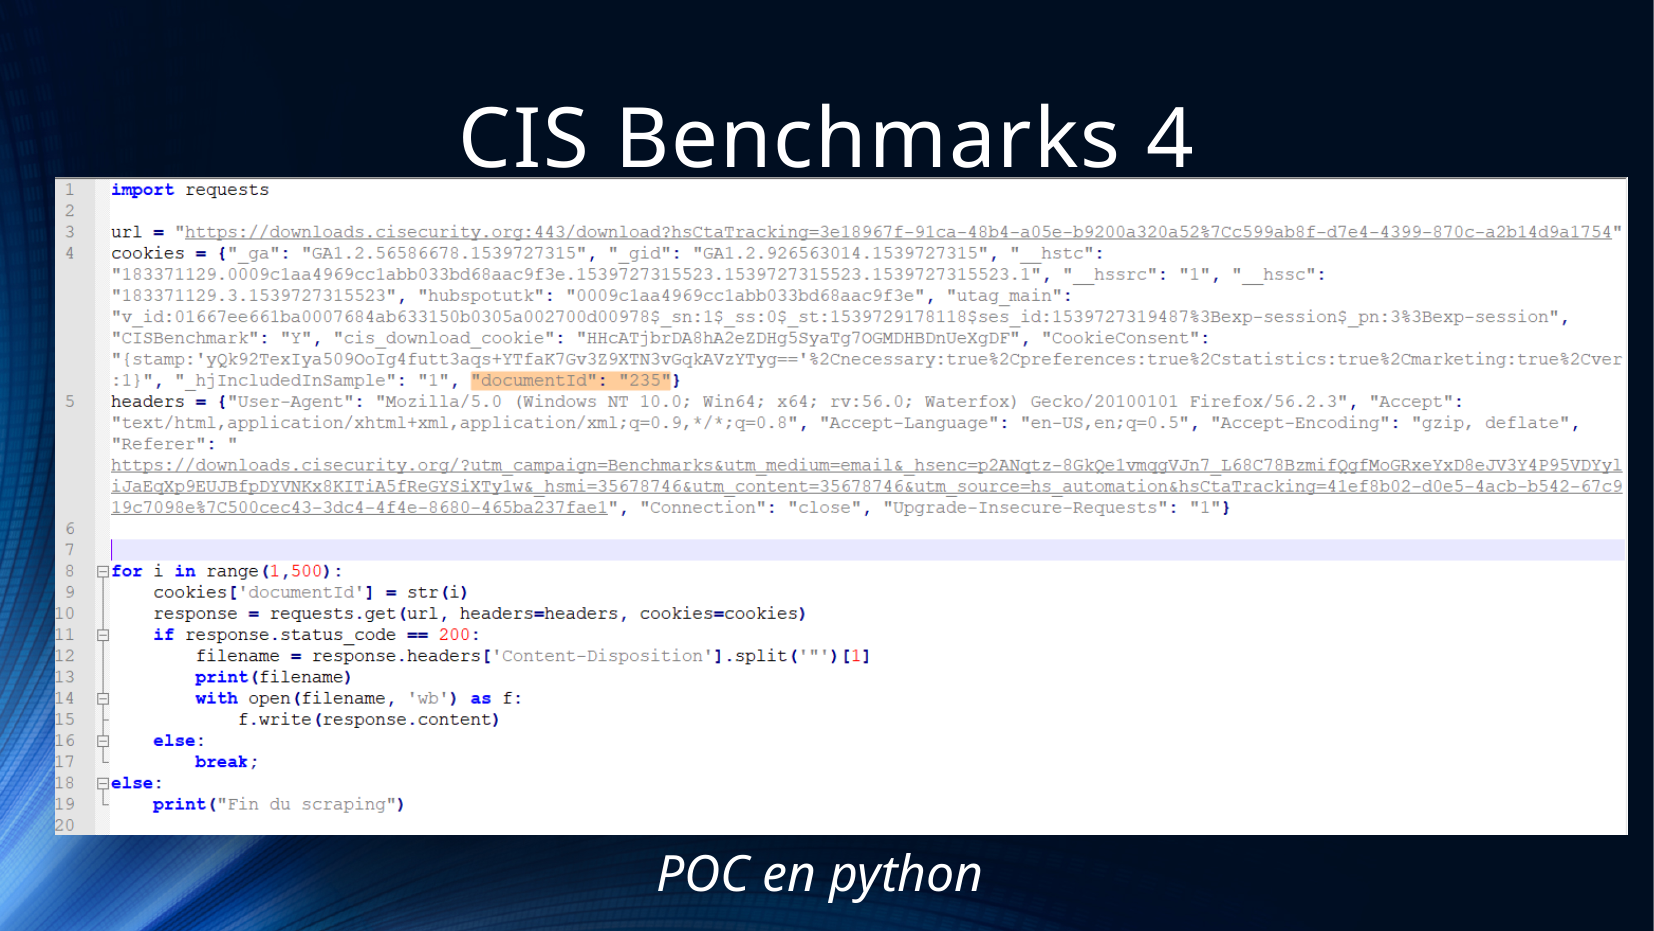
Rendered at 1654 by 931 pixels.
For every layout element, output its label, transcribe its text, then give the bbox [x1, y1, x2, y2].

picture [0, 0, 1654, 931]
text_box POC en python [294, 835, 1360, 909]
title CIS Benchmarks 4 [206, 15, 1448, 177]
